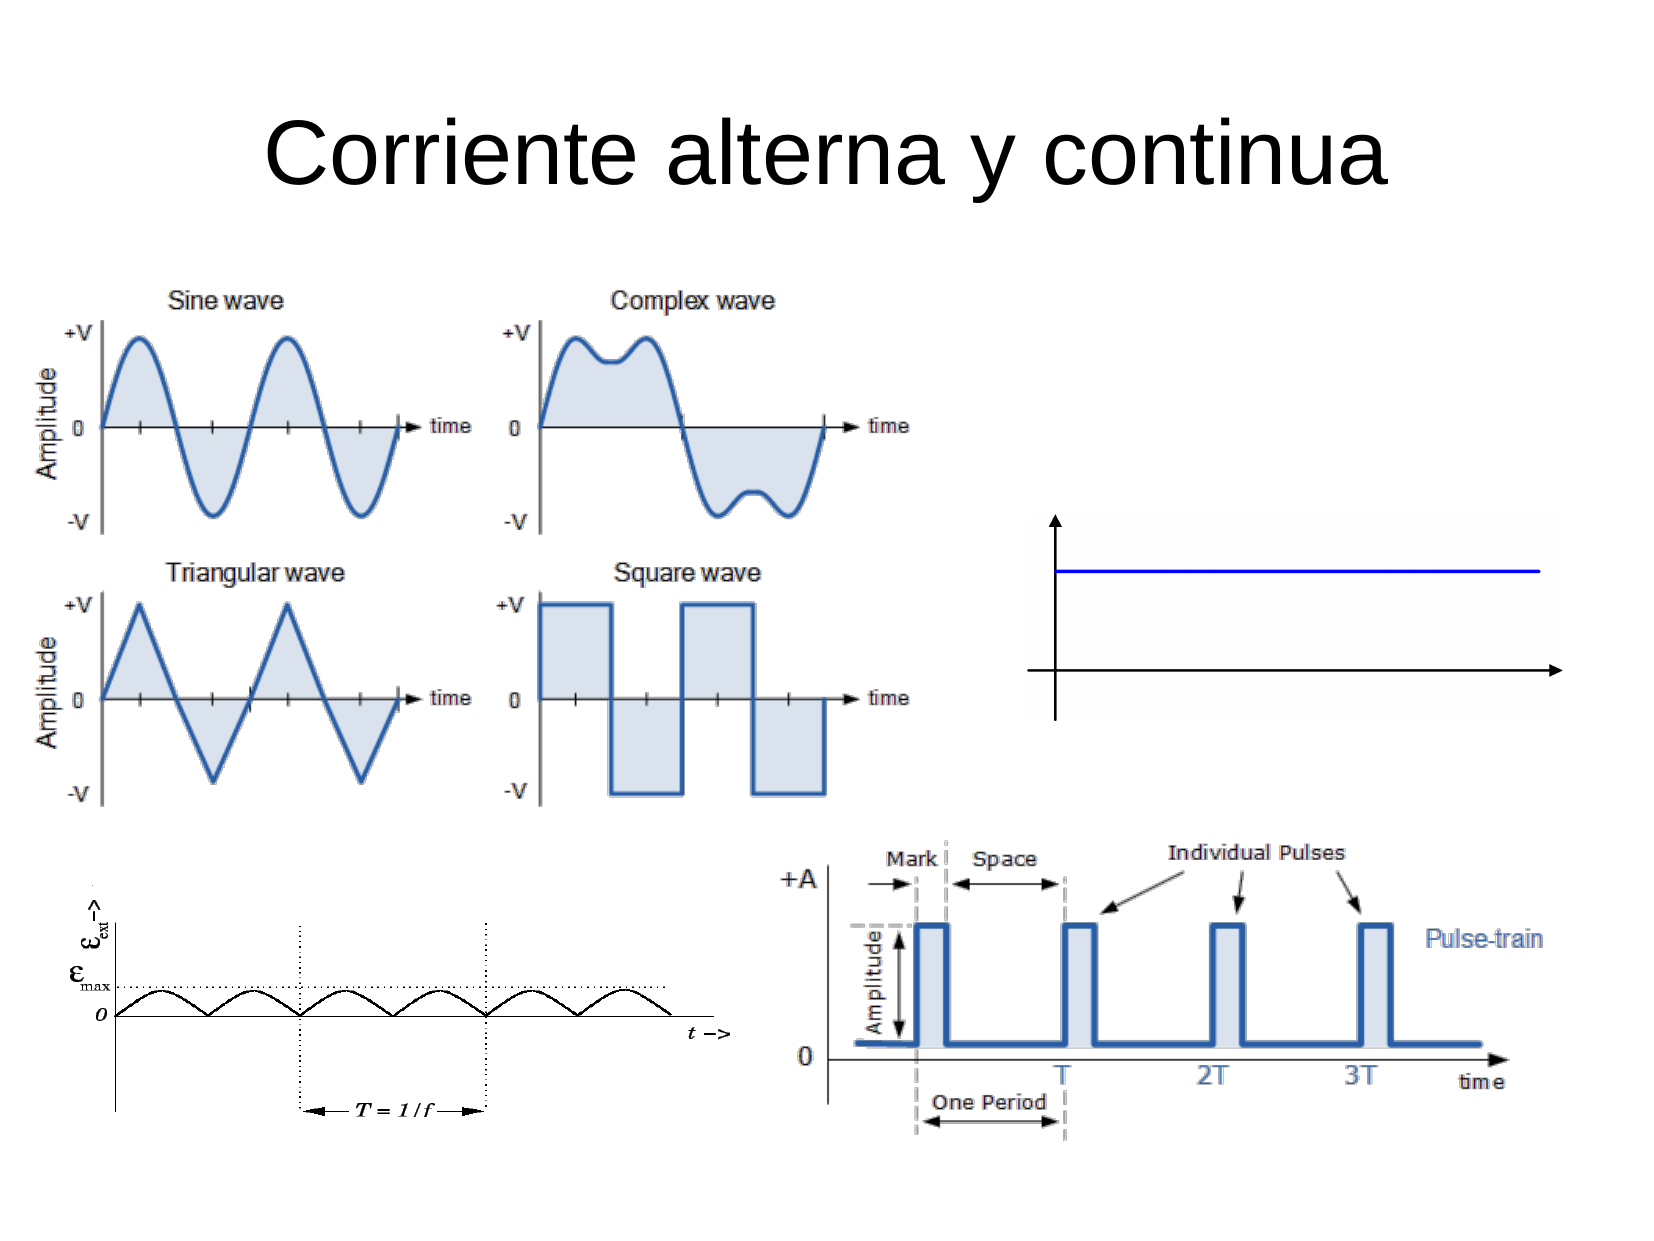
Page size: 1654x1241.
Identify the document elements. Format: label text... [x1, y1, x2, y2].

picture [70, 885, 736, 1117]
picture [1027, 514, 1563, 721]
title Corriente alterna y continua [82, 49, 1571, 257]
picture [779, 838, 1546, 1141]
picture [29, 283, 910, 810]
